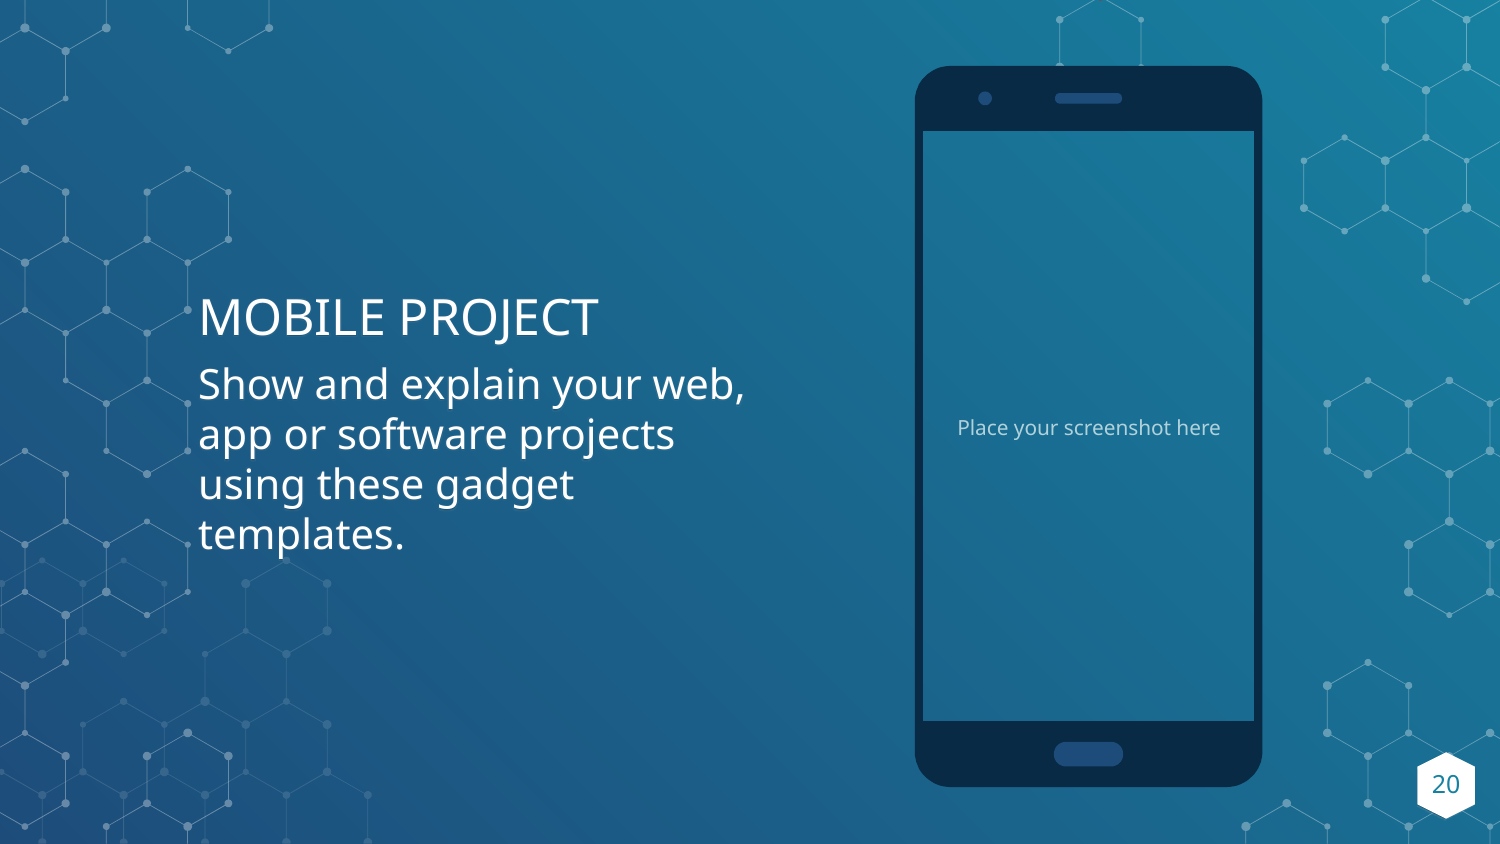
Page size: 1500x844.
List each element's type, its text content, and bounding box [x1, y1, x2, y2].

text_box [914, 65, 1263, 788]
text_box Place your screenshot here [924, 133, 1254, 721]
slide_number <número> [1417, 752, 1475, 819]
list MOBILE PROJECT Show and explain your web, app or software projects using these gadget templates. [198, 61, 774, 783]
